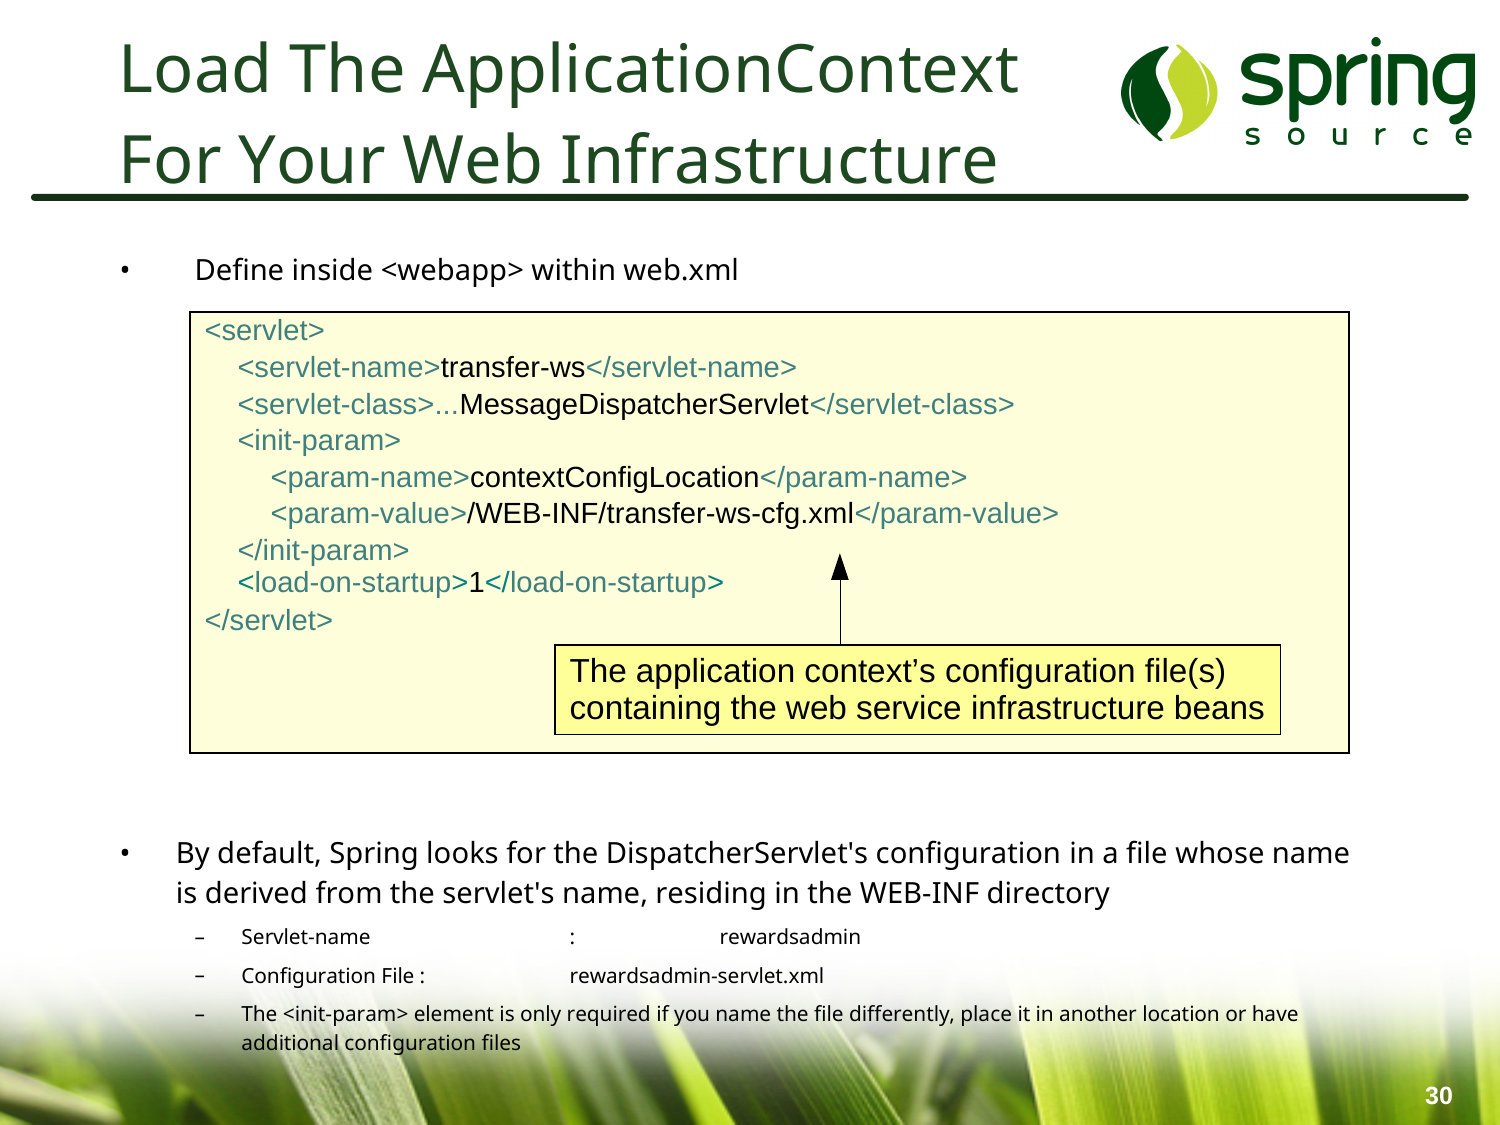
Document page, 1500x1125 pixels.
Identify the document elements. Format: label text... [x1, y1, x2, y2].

title Load The ApplicationContext For Your Web Infrastructure [103, 14, 1136, 192]
picture [1136, 37, 1475, 145]
picture [0, 944, 1500, 1125]
list Define inside <webapp> within web.xml By default, Spring looks for the DispatcherServlet's configuration in a file whose name is derived from the servlet's name, residing in the WEB-INF directory Servlet-name : rewardsadmin Configuration File : rewardsadmin-servlet.xml The <init-param> element is only required if you name the file differently, place it in another location or have additional configuration files [104, 241, 1382, 992]
